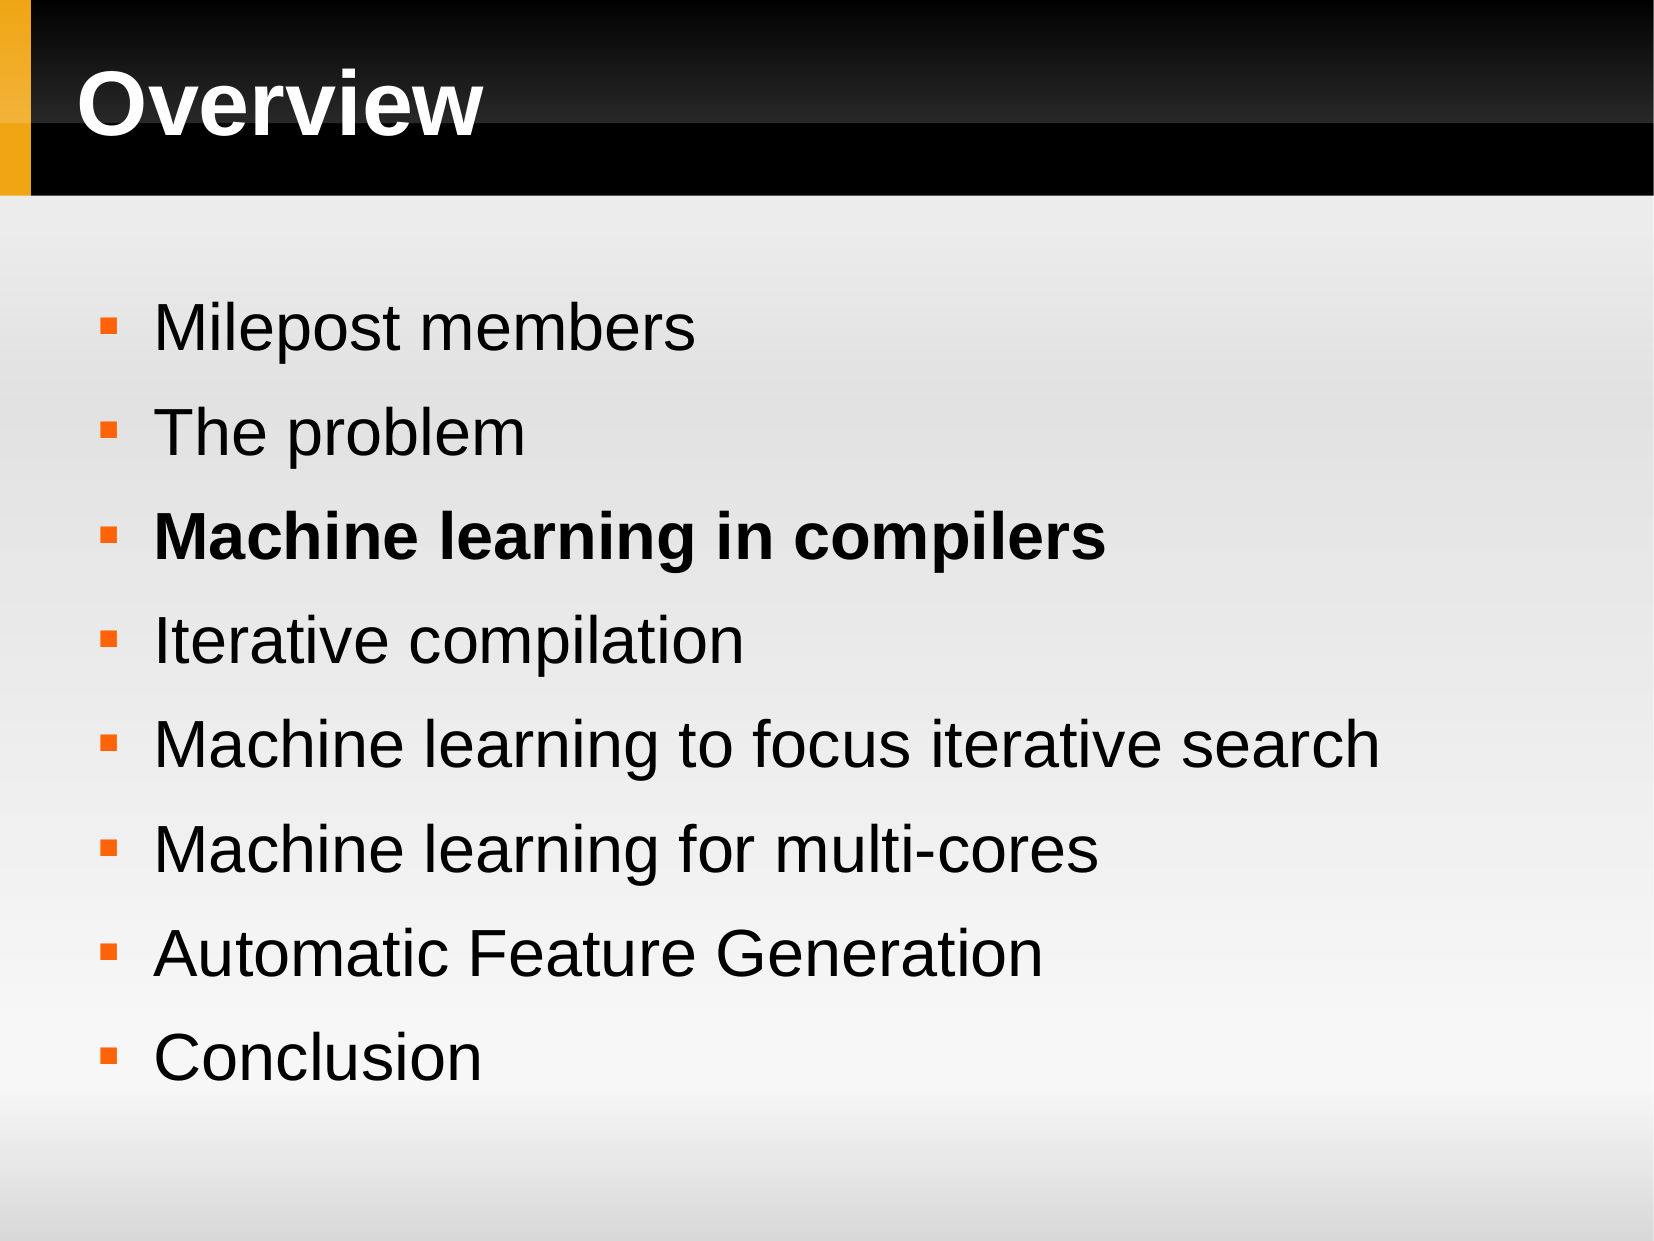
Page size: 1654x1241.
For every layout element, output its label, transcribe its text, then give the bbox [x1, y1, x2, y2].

picture [0, 0, 1654, 1241]
list Milepost members The problem Machine learning in compilers Iterative compilation Machine learning to focus iterative search Machine learning for multi-cores Automatic Feature Generation Conclusion [82, 290, 1571, 1165]
title Overview [76, 7, 1565, 200]
